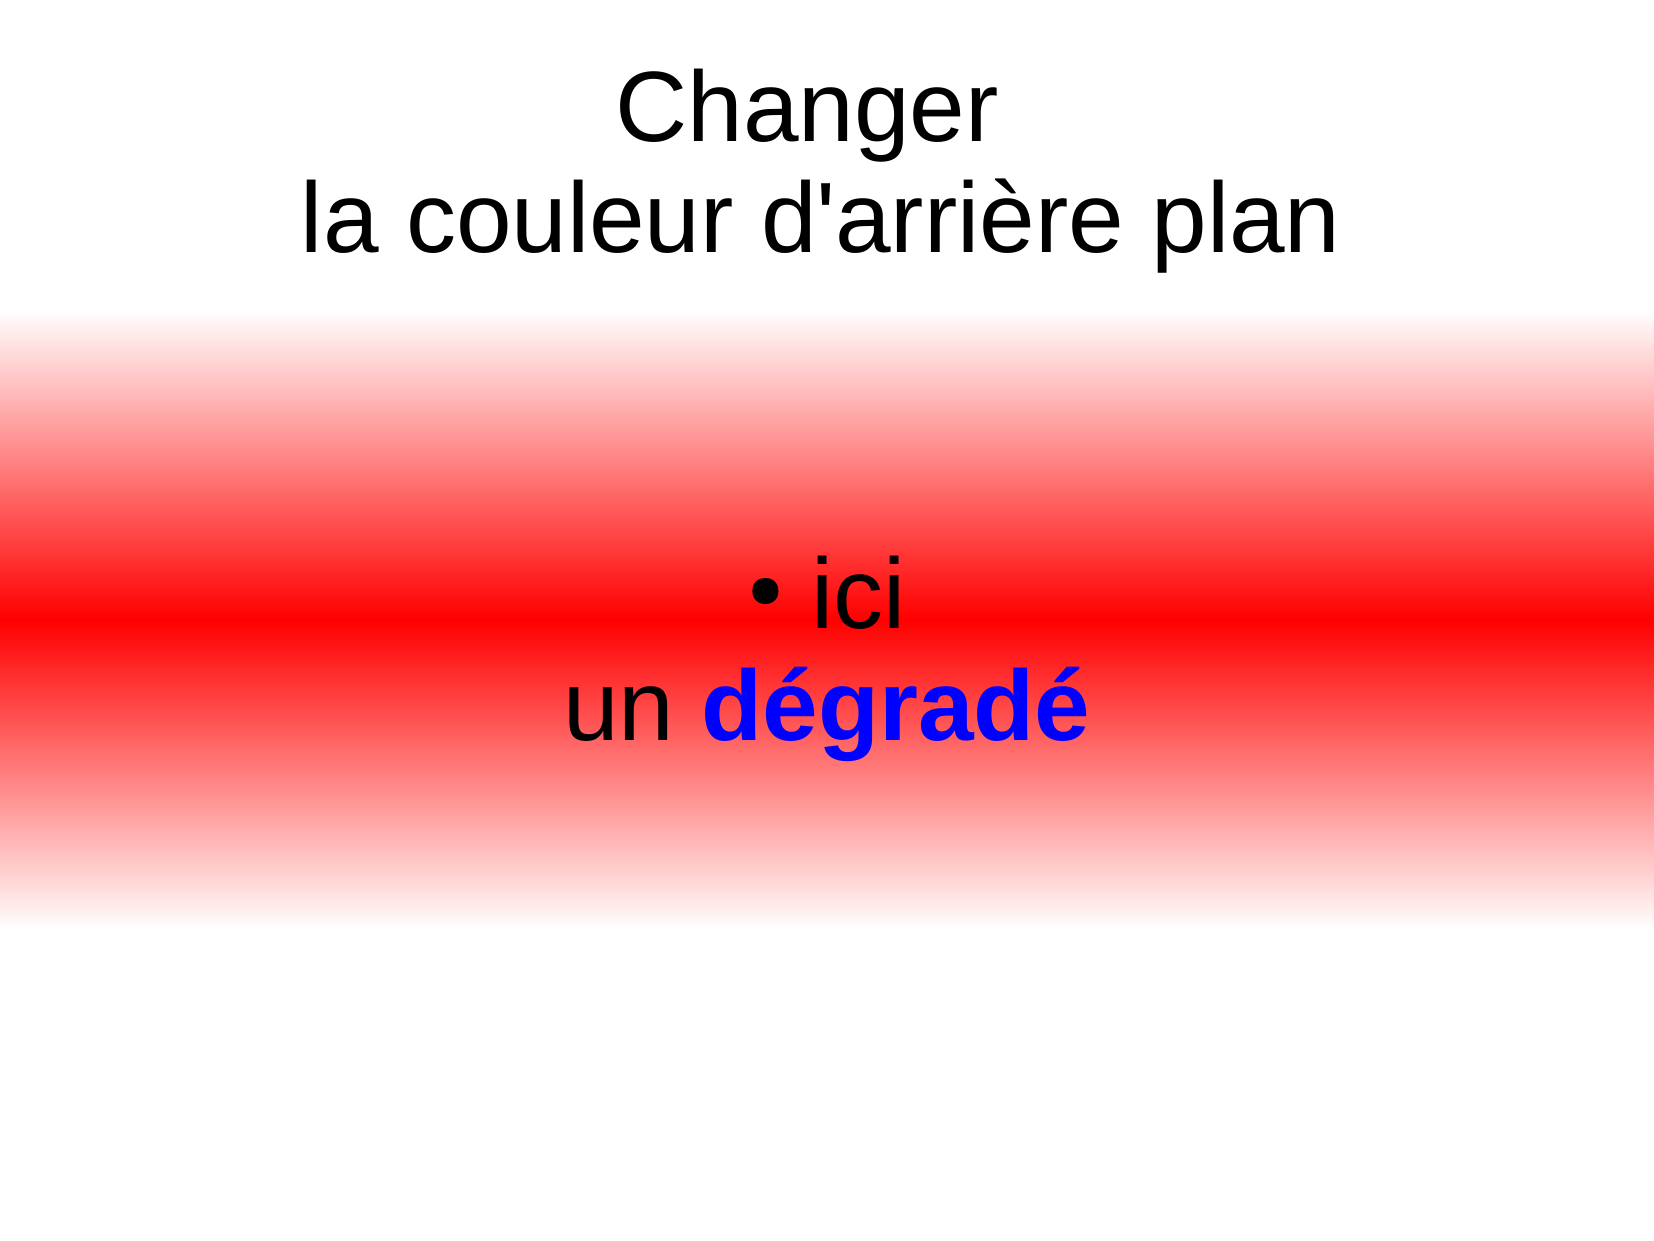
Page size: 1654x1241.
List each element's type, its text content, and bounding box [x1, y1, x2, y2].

subtitle ici un dégradé [82, 290, 1571, 1010]
title Changer la couleur d'arrière plan [76, 50, 1565, 275]
